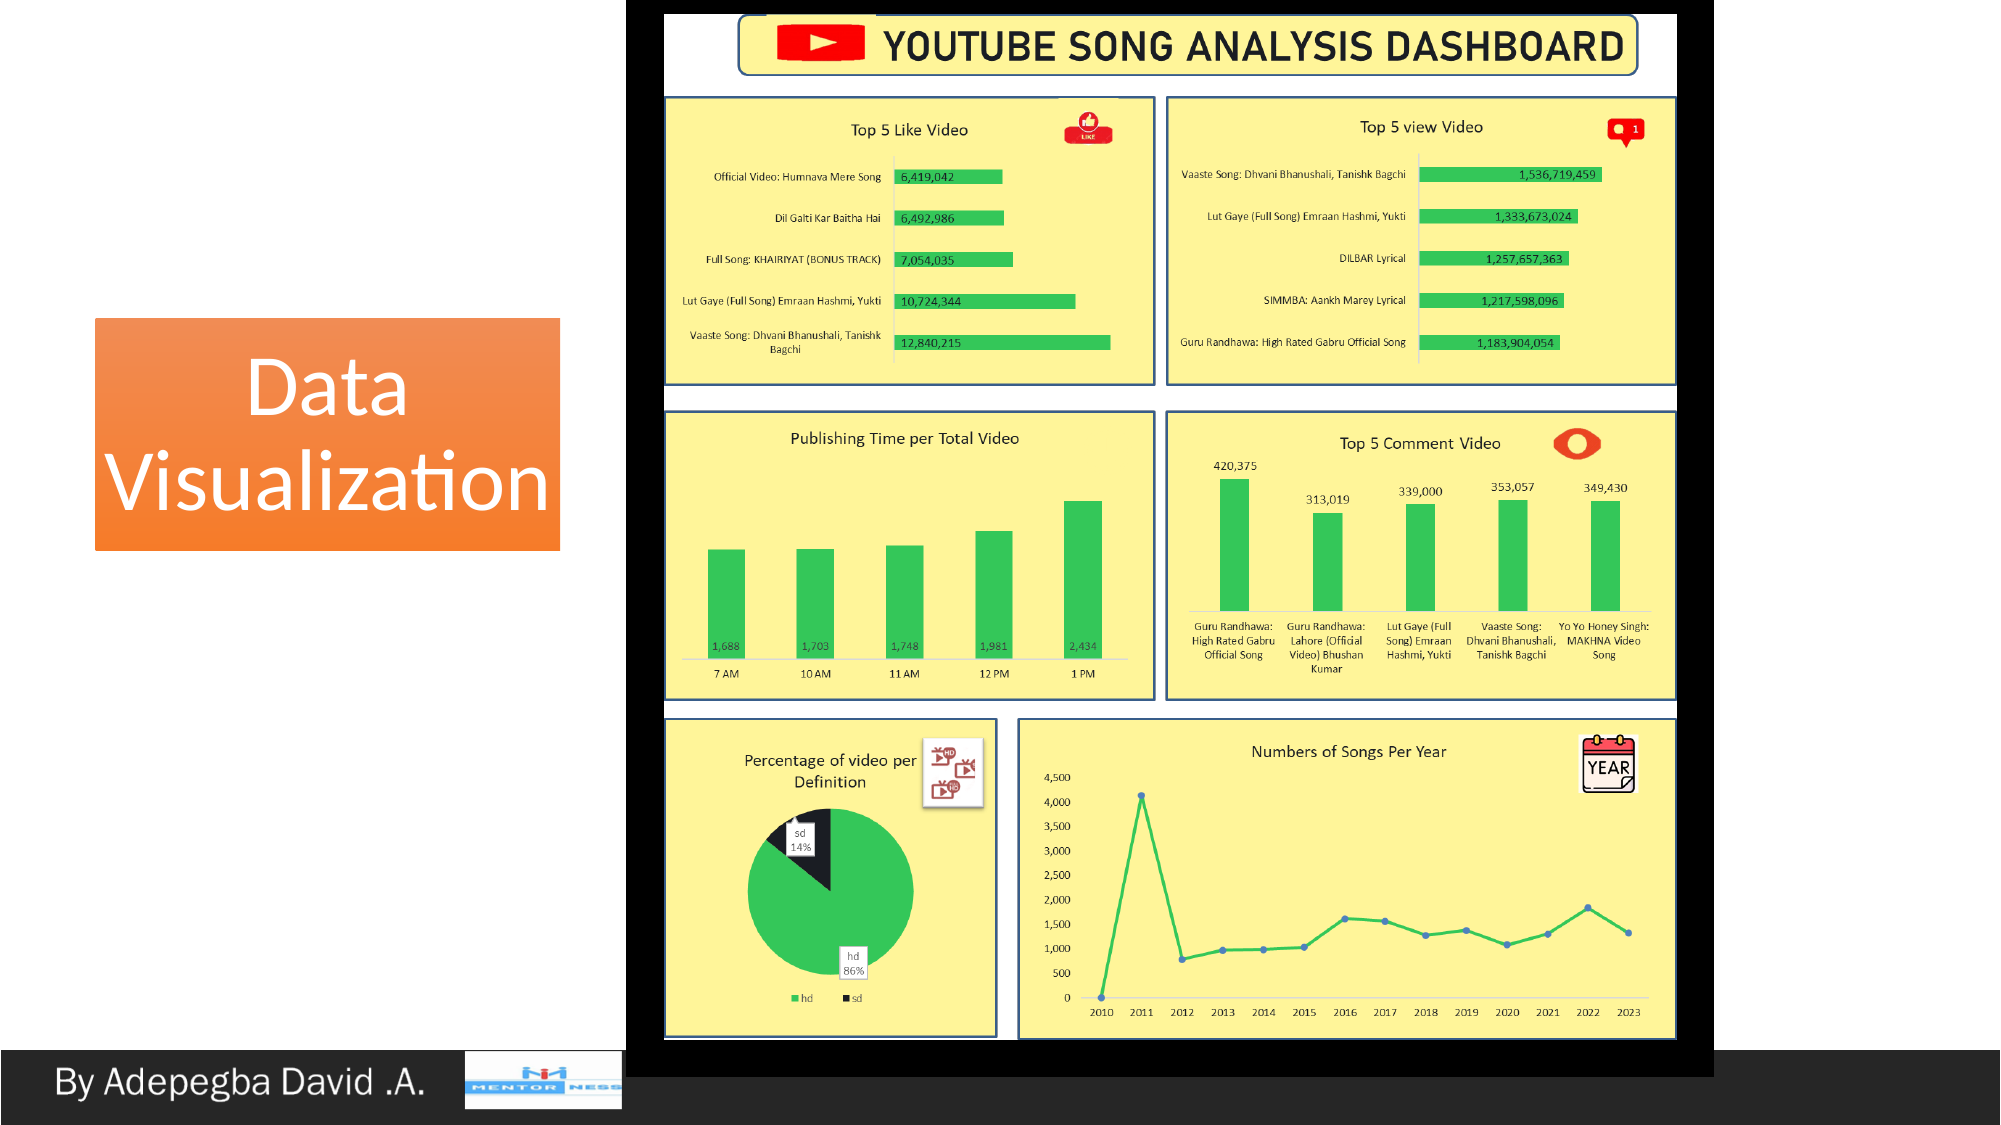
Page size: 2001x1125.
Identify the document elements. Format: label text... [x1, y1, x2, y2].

text_box Data Visualization [95, 318, 561, 551]
picture [663, 13, 1677, 1040]
picture [29, 1043, 662, 1125]
